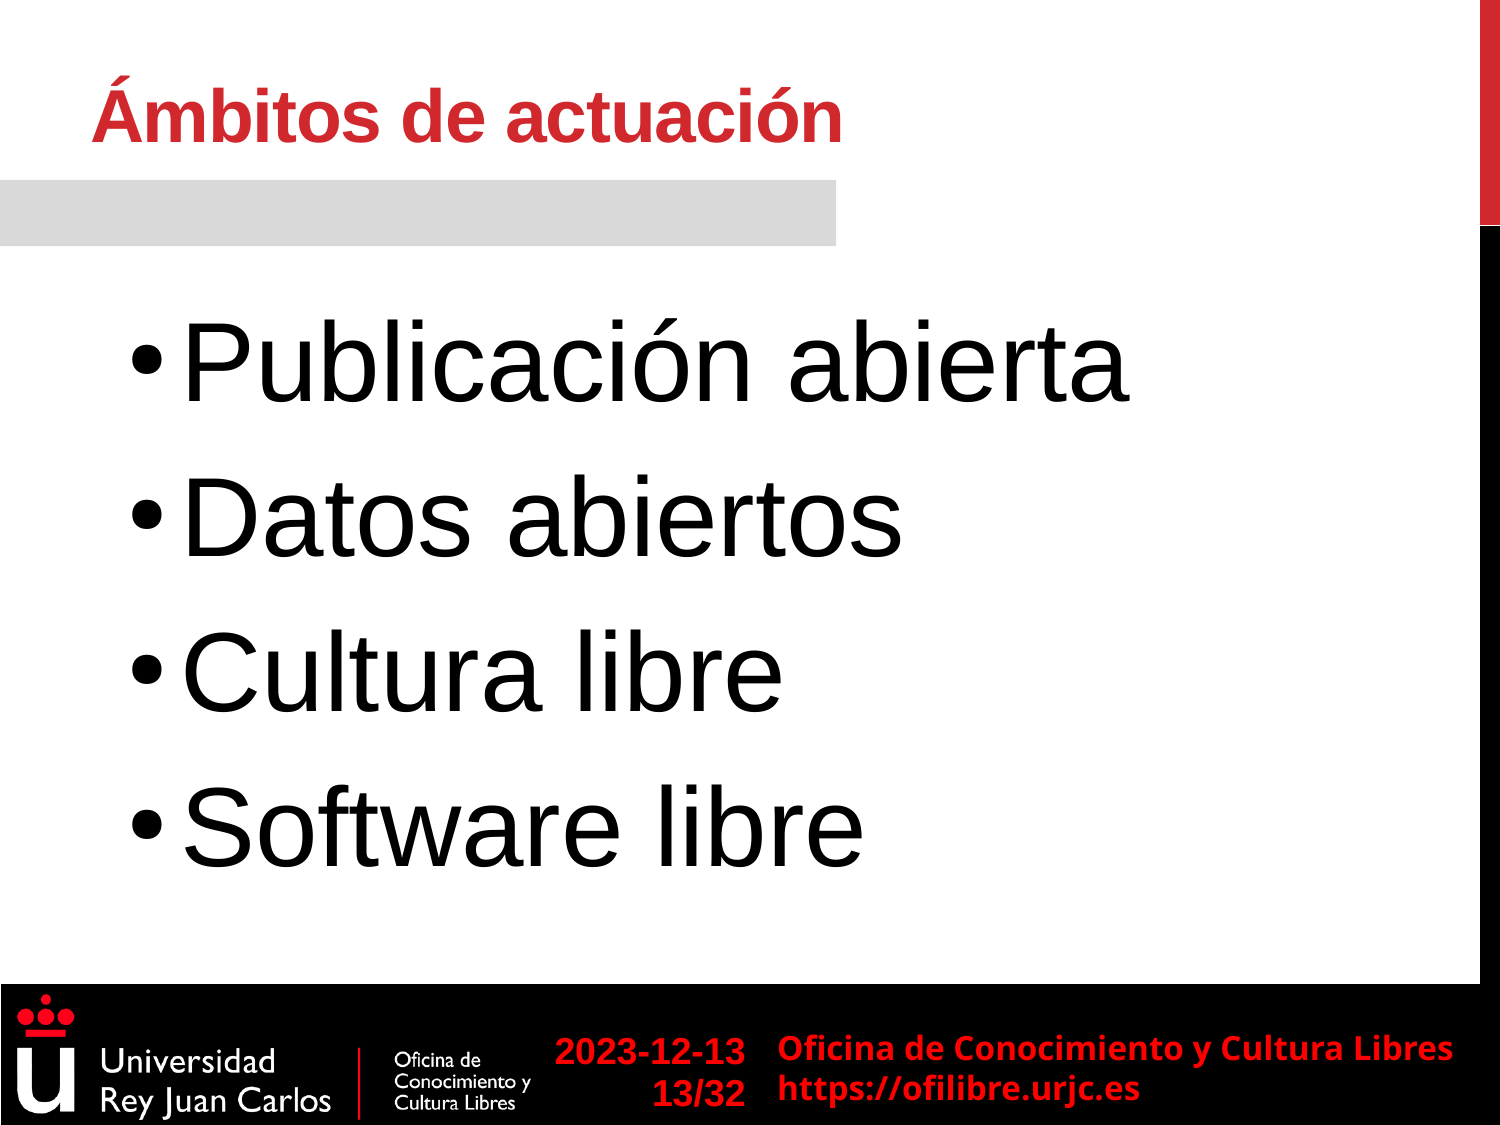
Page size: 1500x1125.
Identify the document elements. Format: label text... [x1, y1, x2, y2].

list Publicación abierta Datos abiertos Cultura libre Software libre [94, 292, 1412, 912]
text_box Ámbitos de actuación [0, 24, 1326, 172]
title [75, 15, 1425, 172]
picture [17, 994, 531, 1120]
